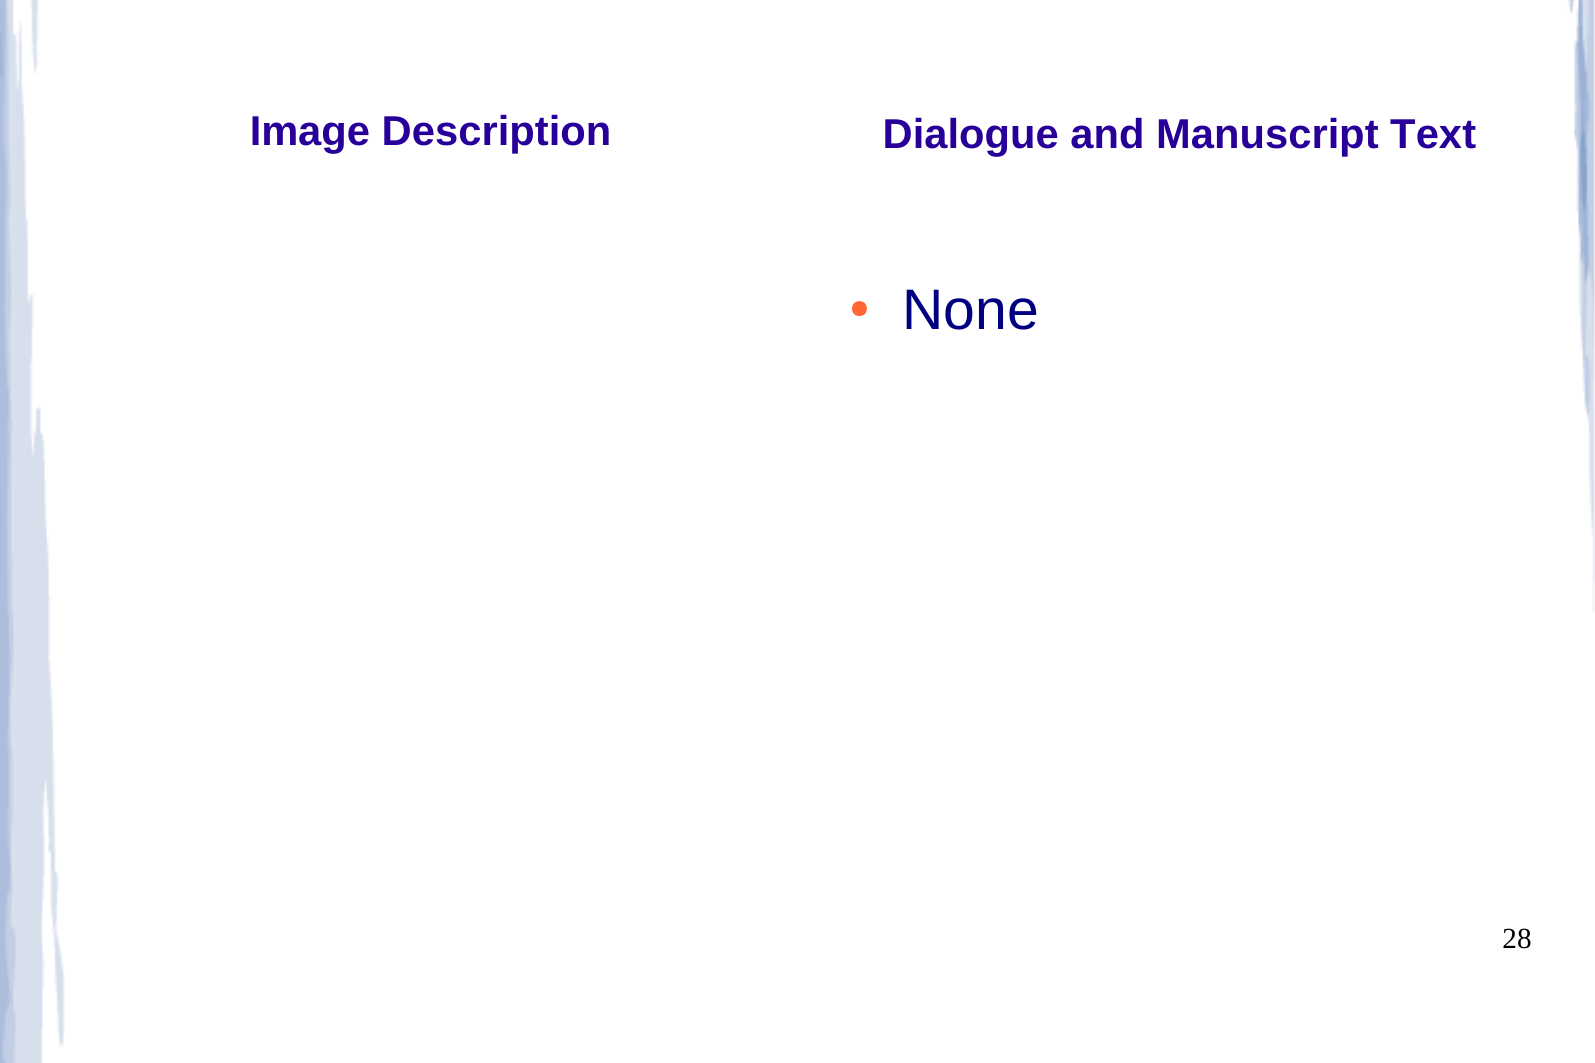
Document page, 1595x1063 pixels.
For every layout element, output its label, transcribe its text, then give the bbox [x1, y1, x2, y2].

picture [0, 0, 1595, 1063]
title Dialogue and Manuscript Text [825, 45, 1541, 223]
list None [831, 278, 1516, 931]
title Image Description [79, 42, 796, 220]
